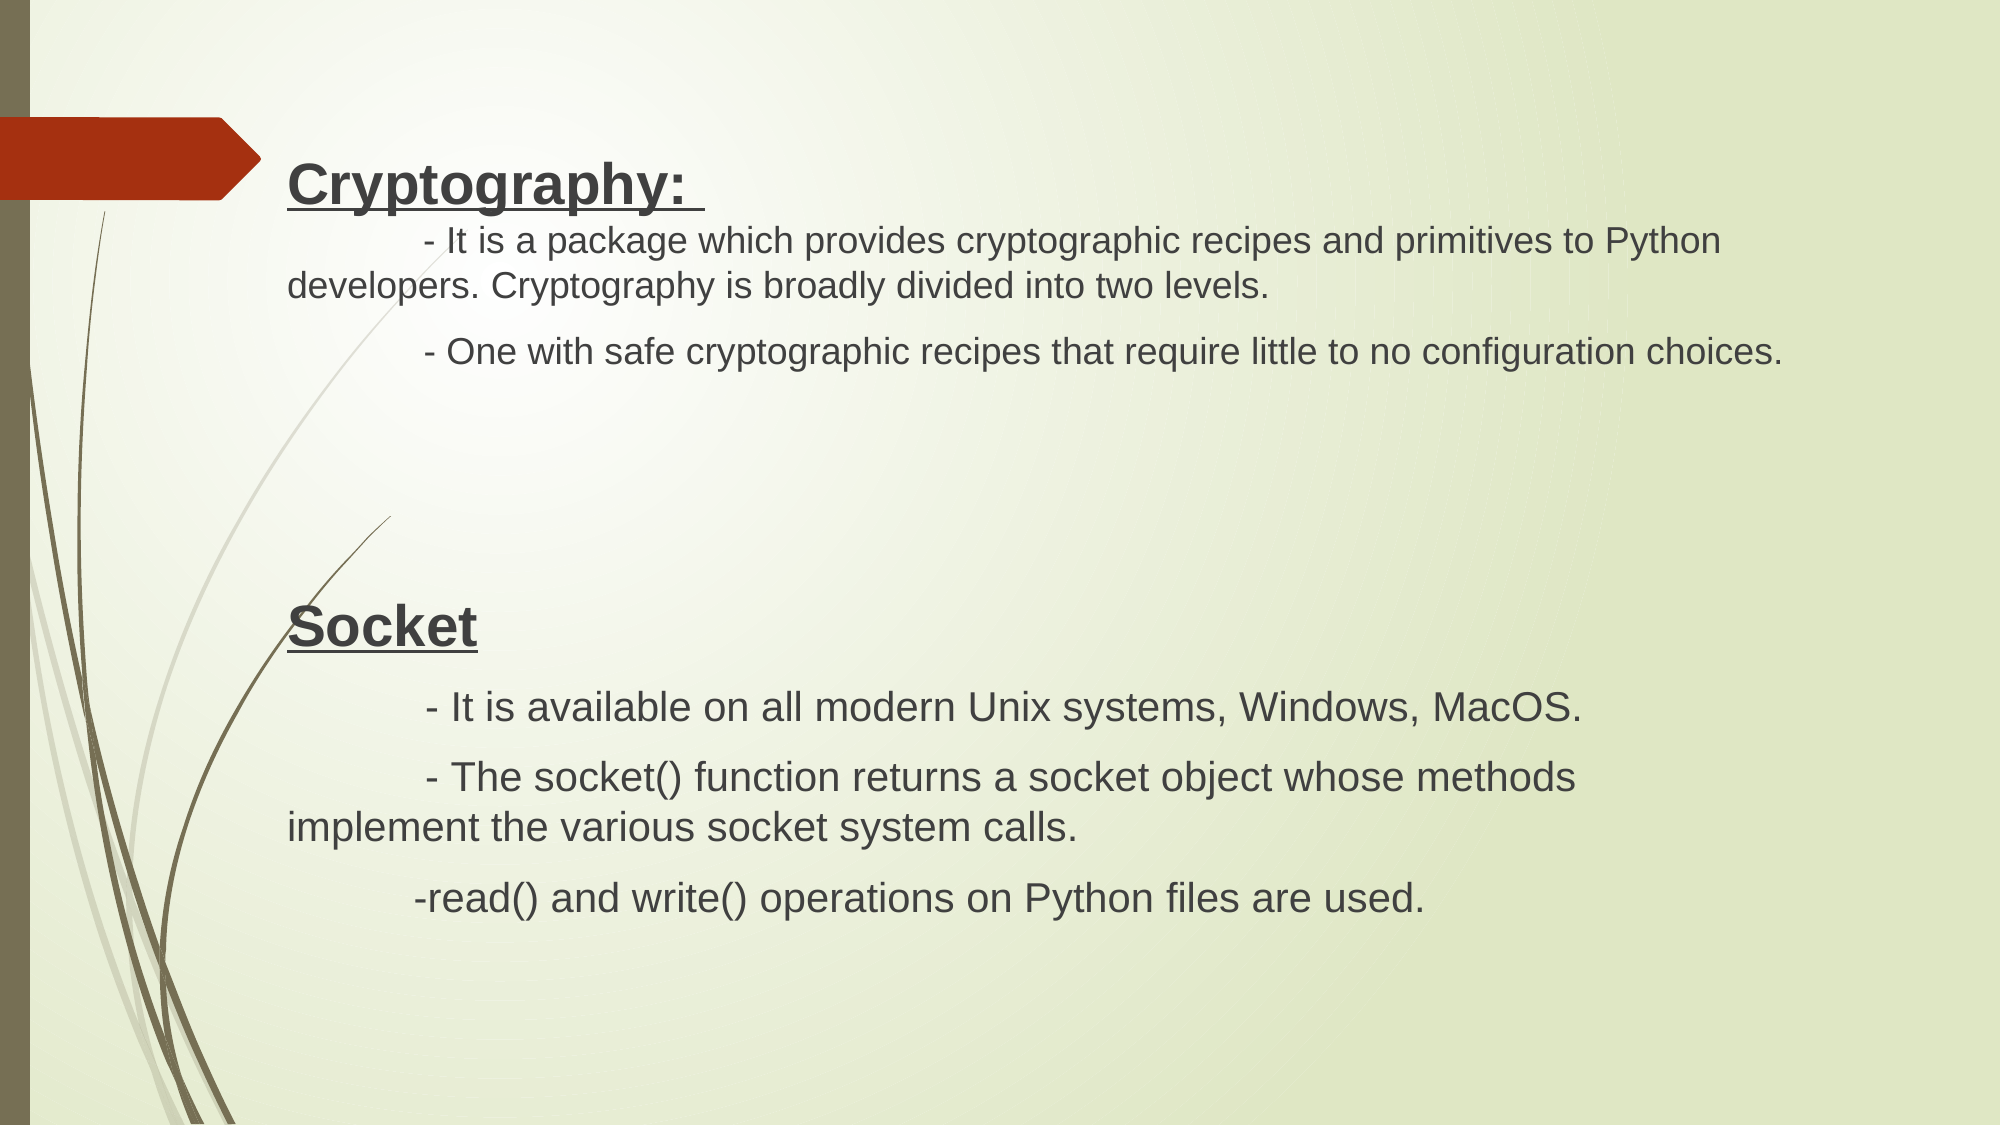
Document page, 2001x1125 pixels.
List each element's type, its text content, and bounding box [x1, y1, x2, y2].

text_box Socket - It is available on all modern Unix systems, Windows, MacOS. - The socket() function returns a socket object whose methods implement the various socket system calls. -read() and write() operations on Python files are used. [272, 580, 1720, 1066]
list Cryptography: - It is a package which provides cryptographic recipes and primitives to Python developers. Cryptography is broadly divided into two levels. - One with safe cryptographic recipes that require little to no configuration choices. [272, 138, 1921, 508]
